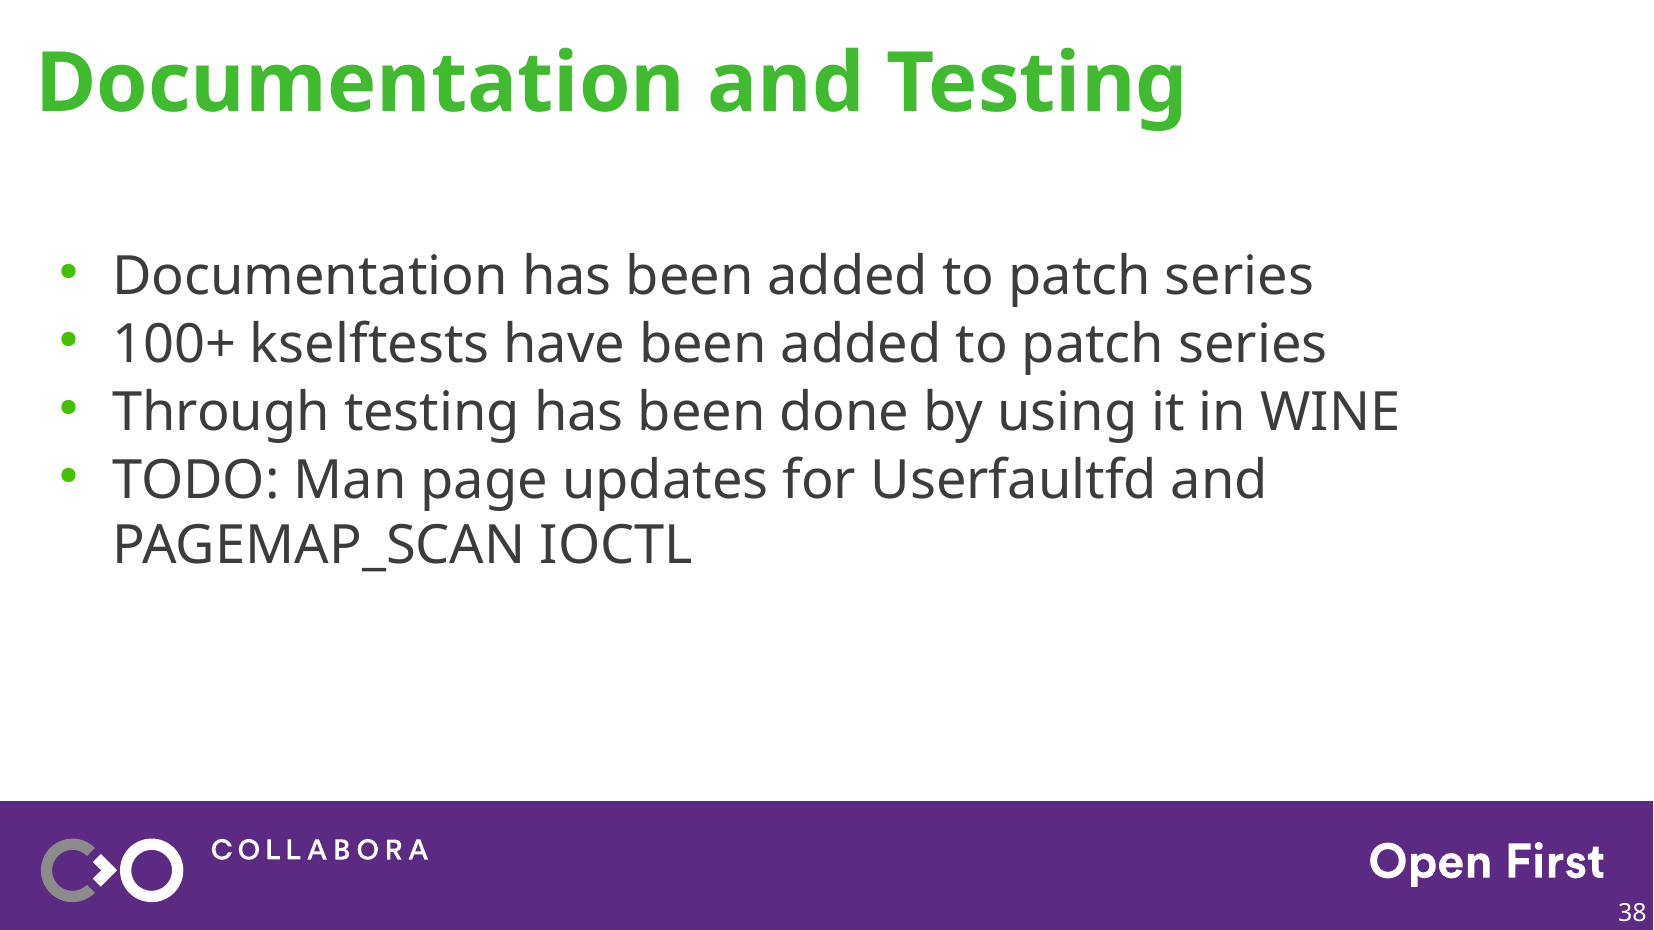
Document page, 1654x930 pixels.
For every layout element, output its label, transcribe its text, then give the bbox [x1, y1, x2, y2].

title Documentation and Testing [35, 28, 1608, 192]
list Documentation has been added to patch series 100+ kselftests have been added to patch series Through testing has been done by using it in WINE TODO: Man page updates for Userfaultfd and PAGEMAP_SCAN IOCTL [41, 240, 1613, 804]
